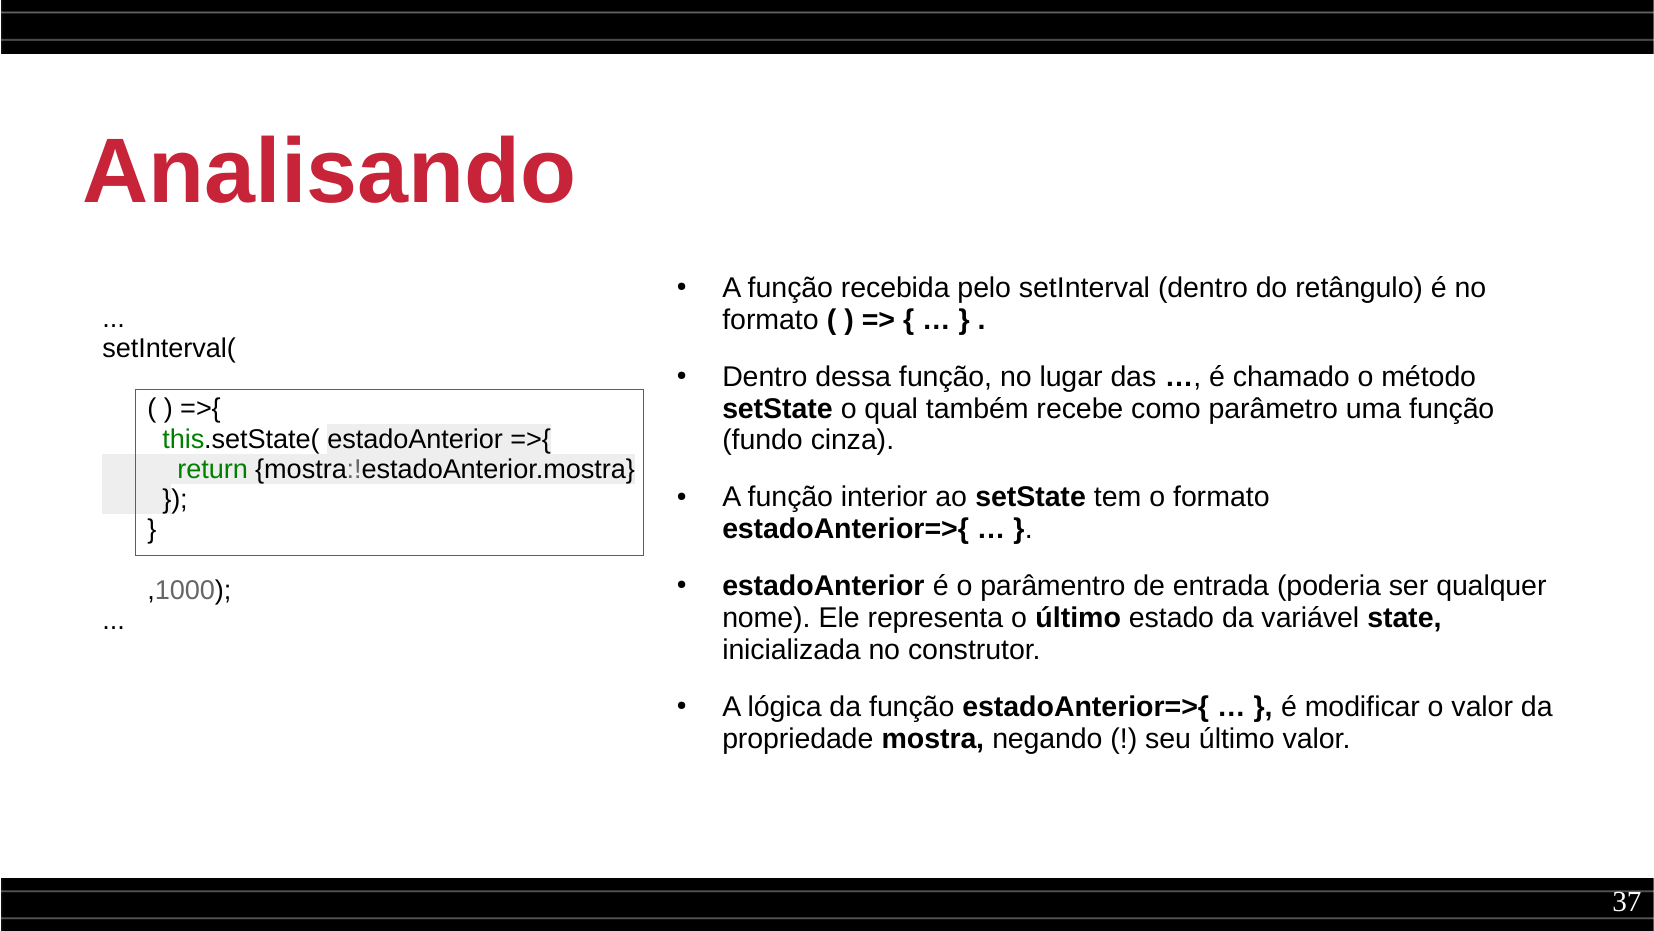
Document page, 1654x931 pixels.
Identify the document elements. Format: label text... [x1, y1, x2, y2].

picture [1, 0, 1654, 54]
list A função recebida pelo setInterval (dentro do retângulo) é no formato ( ) => { … } . Dentro dessa função, no lugar das …, é chamado o método setState o qual também recebe como parâmetro uma função (fundo cinza). A função interior ao setState tem o formato estadoAnterior=>{ … }. estadoAnterior é o parâmentro de entrada (poderia ser qualquer nome). Ele representa o último estado da variável state, inicializada no construtor. A lógica da função estadoAnterior=>{ … }, é modificar o valor da propriedade mostra, negando (!) seu último valor. [661, 271, 1571, 758]
title Analisando [82, 92, 1571, 249]
text_box ... setInterval( ( ) =>{ this.setState( estadoAnterior =>{ return {mostra:!estadoAnterior.mostra} }); } ,1000); ... [87, 295, 650, 643]
picture [1, 878, 1654, 931]
